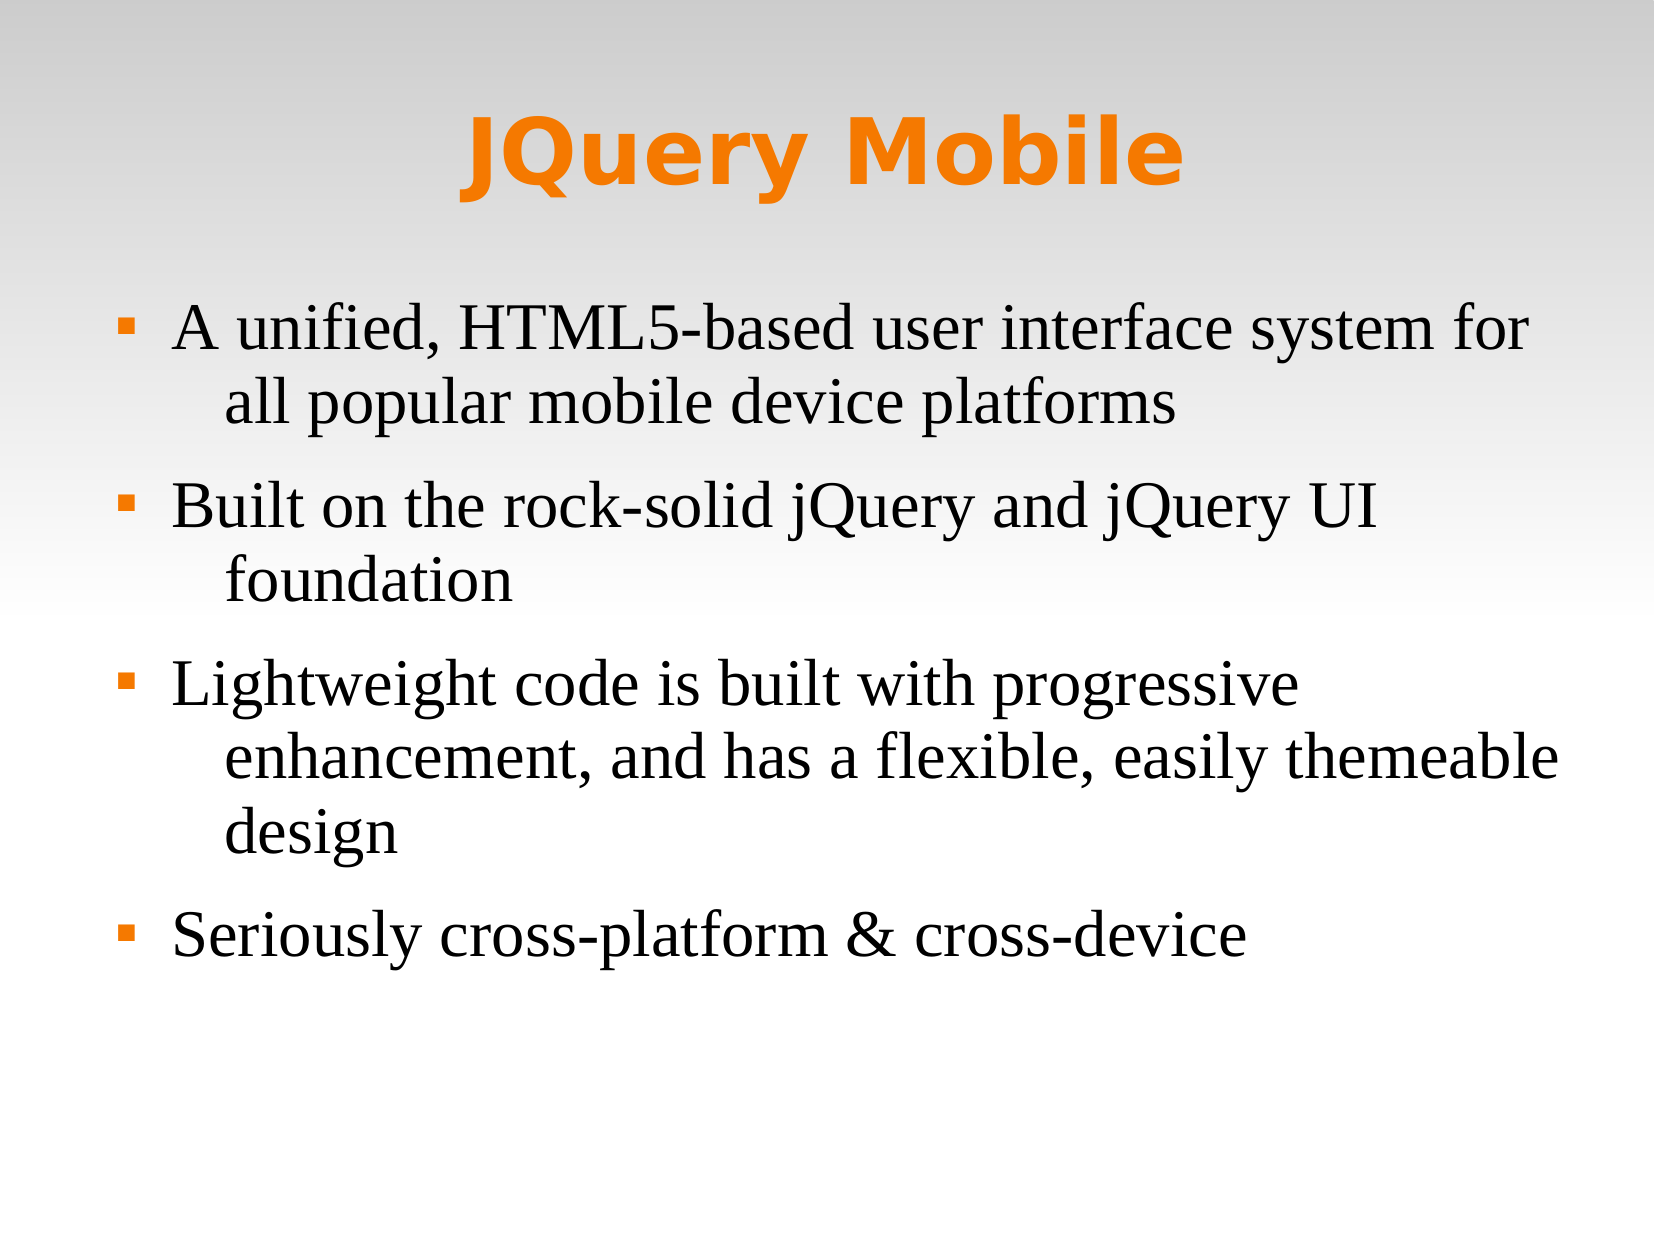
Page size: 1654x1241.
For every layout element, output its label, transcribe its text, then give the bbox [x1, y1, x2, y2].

title JQuery Mobile [82, 49, 1571, 257]
list A unified, HTML5-based user interface system for all popular mobile device platforms Built on the rock-solid jQuery and jQuery UI foundation Lightweight code is built with progressive enhancement, and has a flexible, easily themeable design Seriously cross-platform & cross-device [82, 290, 1571, 1109]
